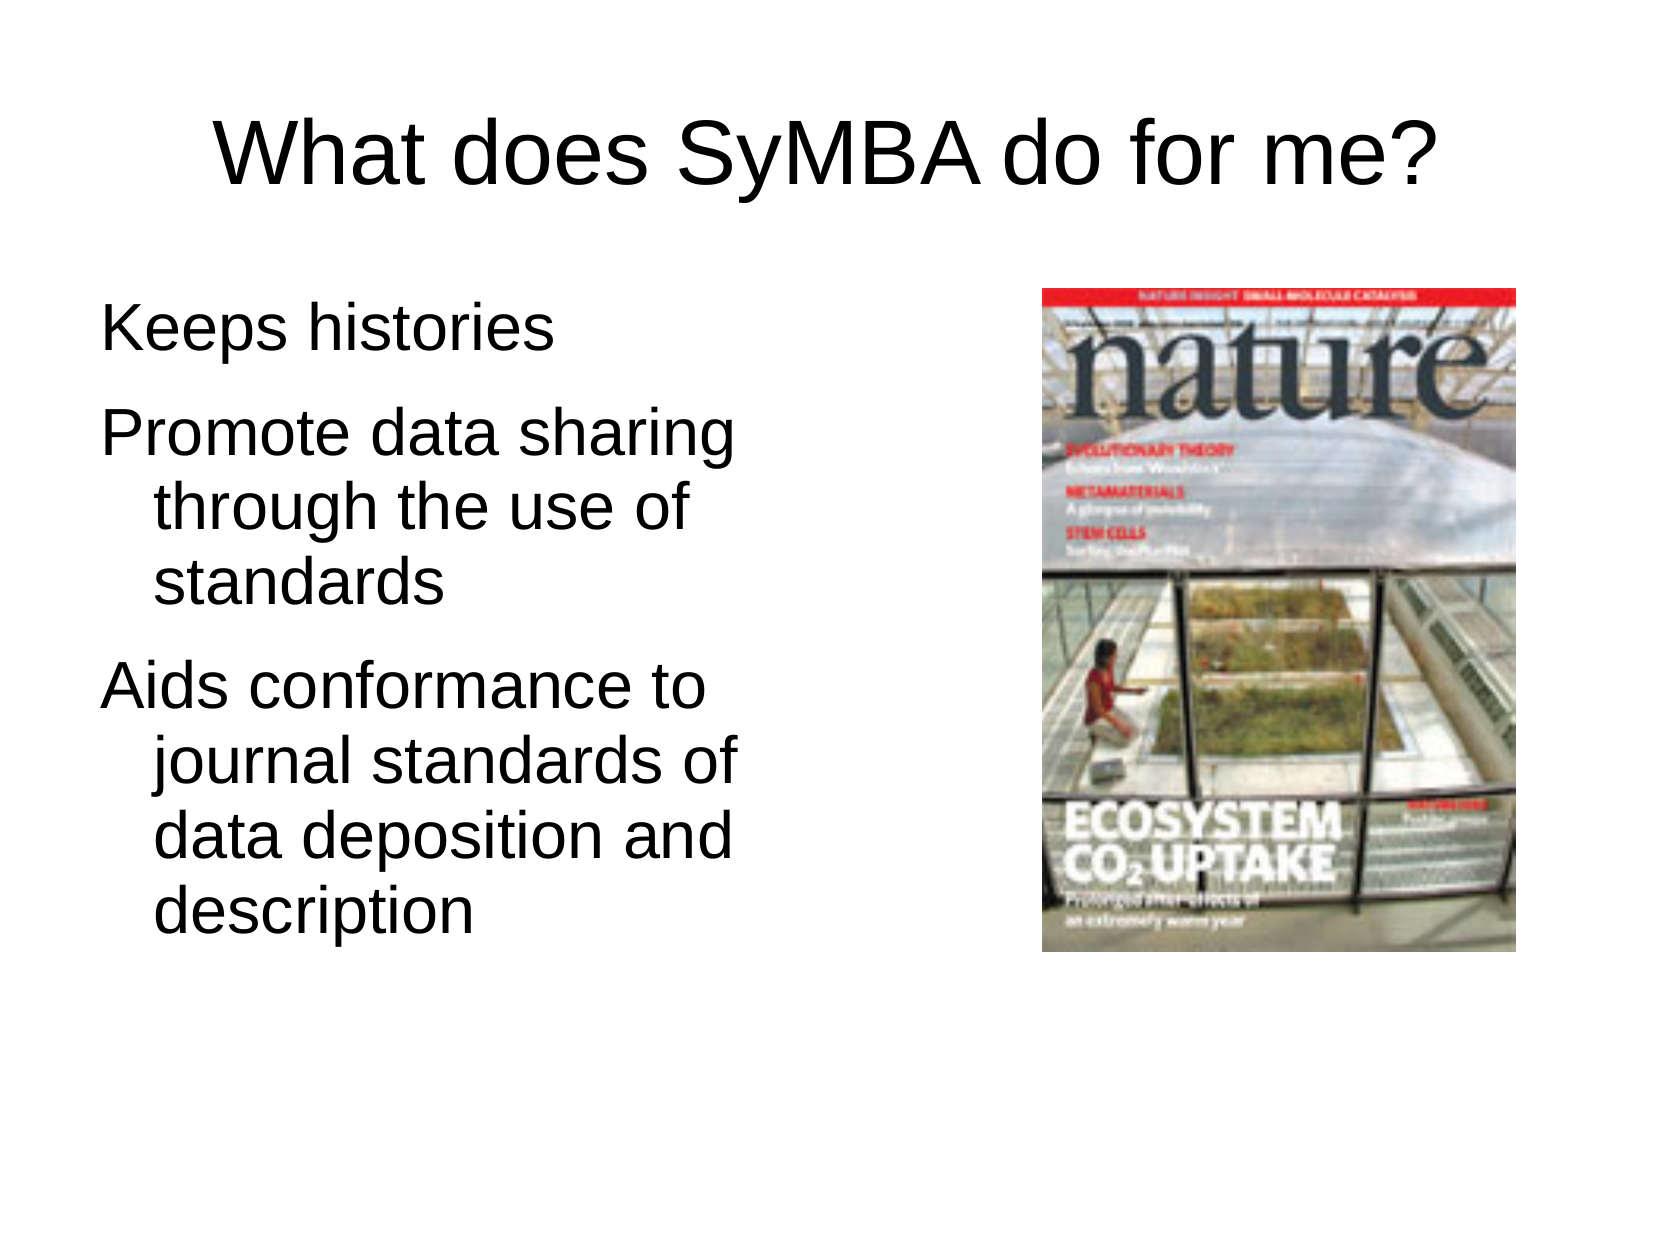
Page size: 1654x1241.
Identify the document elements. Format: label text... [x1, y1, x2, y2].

list Keeps histories Promote data sharing through the use of standards Aids conformance to journal standards of data deposition and description [82, 290, 809, 1109]
picture [1042, 288, 1516, 952]
title What does SyMBA do for me? [82, 49, 1571, 257]
